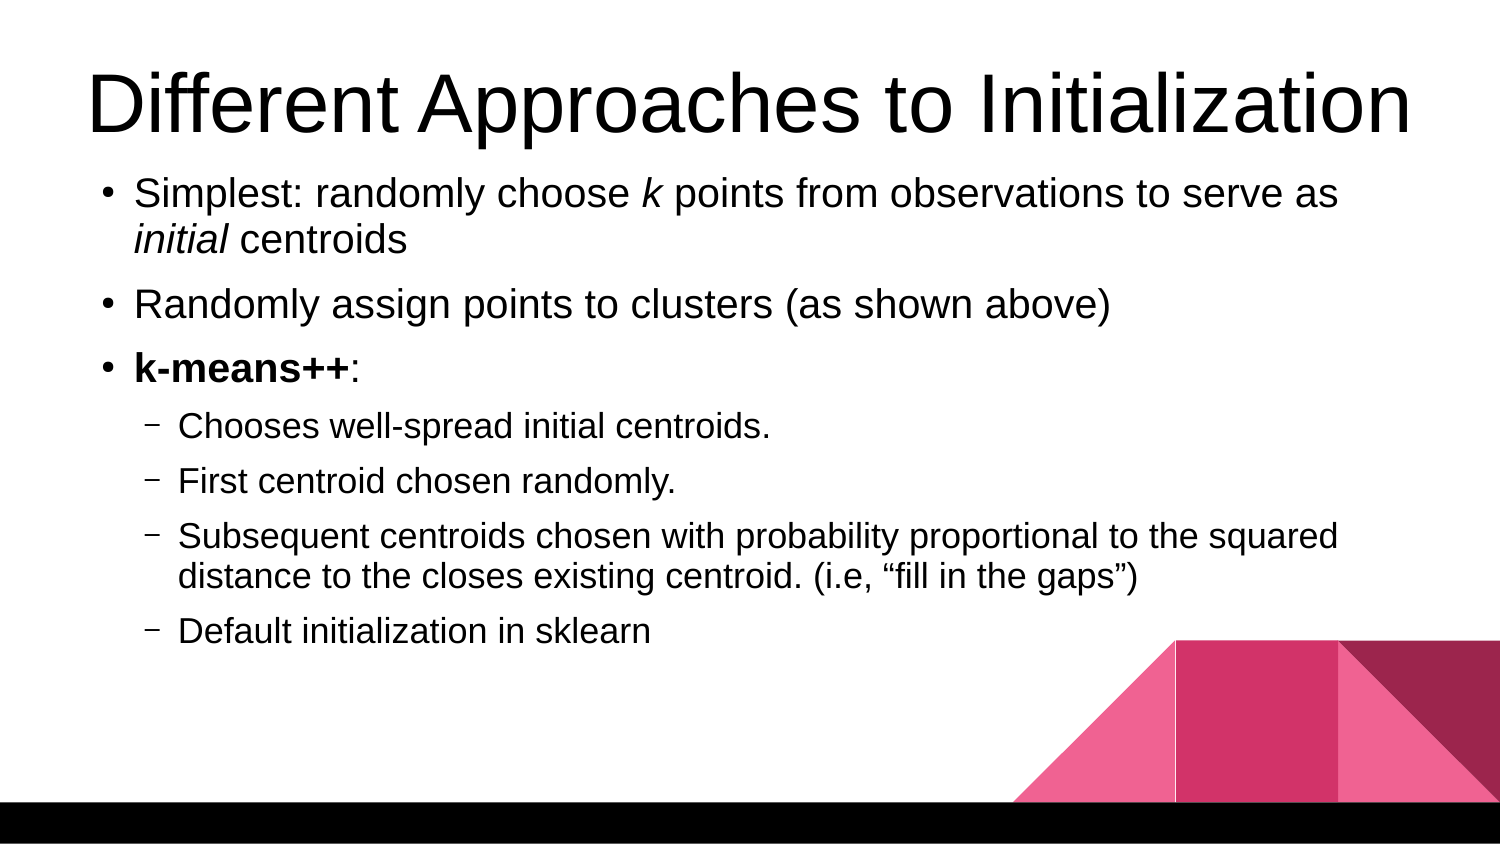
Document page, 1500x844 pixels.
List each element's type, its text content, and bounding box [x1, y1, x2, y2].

title Different Approaches to Initialization [75, 33, 1425, 175]
list Simplest: randomly choose k points from observations to serve as initial centroids Randomly assign points to clusters (as shown above) k-means++: Chooses well-spread initial centroids. First centroid chosen randomly. Subsequent centroids chosen with probability proportional to the squared distance to the closes existing centroid. (i.e, “fill in the gaps”) Default initialization in sklearn [90, 170, 1440, 661]
